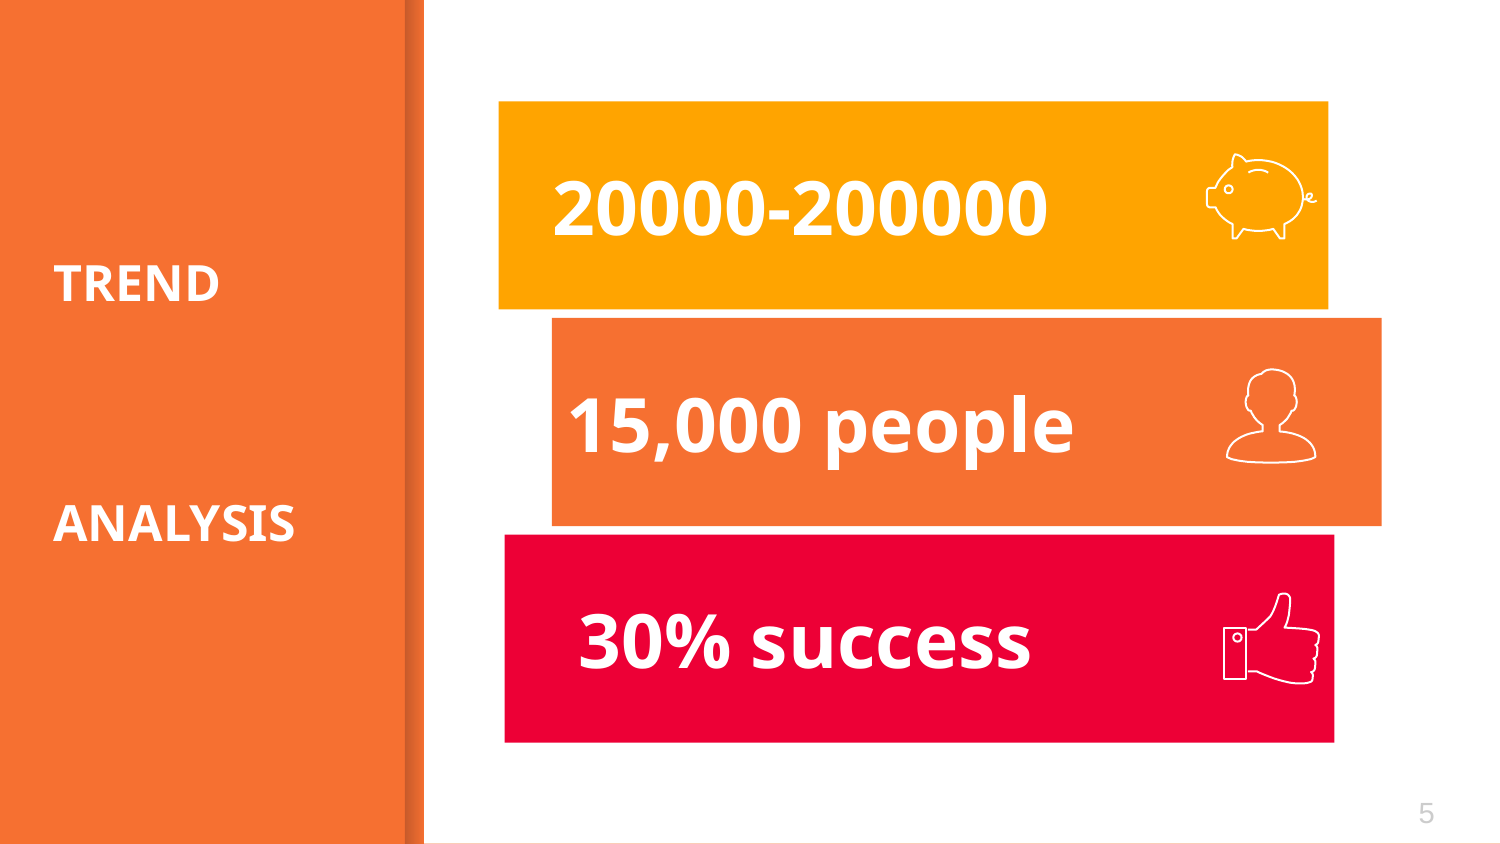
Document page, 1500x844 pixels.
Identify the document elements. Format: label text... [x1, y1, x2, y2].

slide_number <number> [1403, 779, 1494, 844]
title TREND ANALYSIS [38, 236, 375, 844]
title 15,000 people [551, 317, 1382, 527]
title 30% success [504, 534, 1335, 743]
title 20000-200000 [498, 101, 1329, 310]
